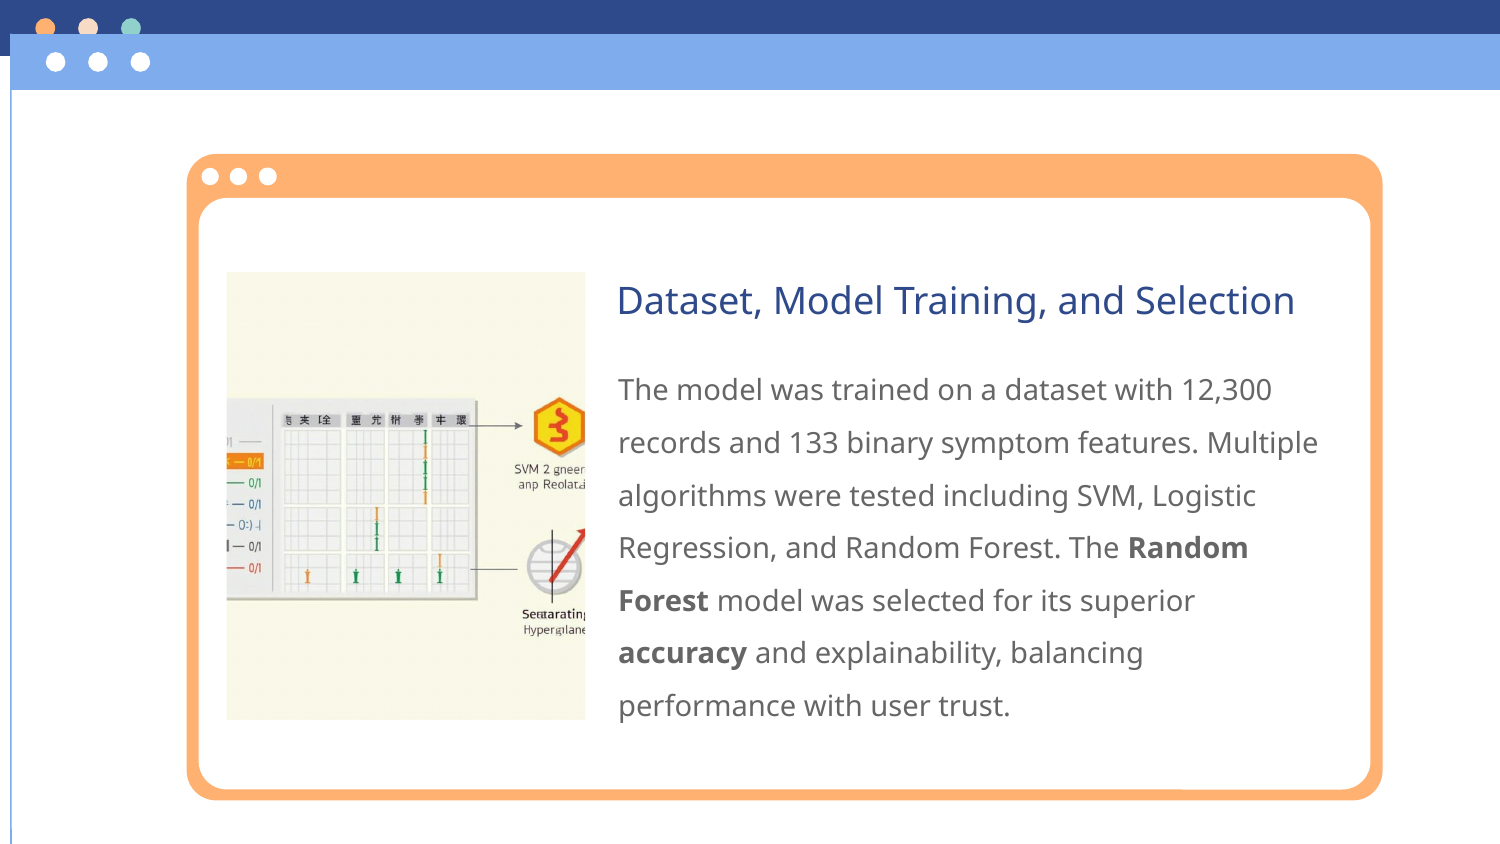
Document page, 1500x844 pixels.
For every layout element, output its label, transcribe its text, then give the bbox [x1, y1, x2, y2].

title Dataset, Model Training, and Selection [601, 234, 1336, 338]
picture [226, 272, 586, 720]
text_box [186, 153, 1383, 801]
subtitle The model was trained on a dataset with 12,300 records and 133 binary symptom features. Multiple algorithms were tested including SVM, Logistic Regression, and Random Forest. The Random Forest model was selected for its superior accuracy and explainability, balancing performance with user trust. [603, 339, 1338, 769]
